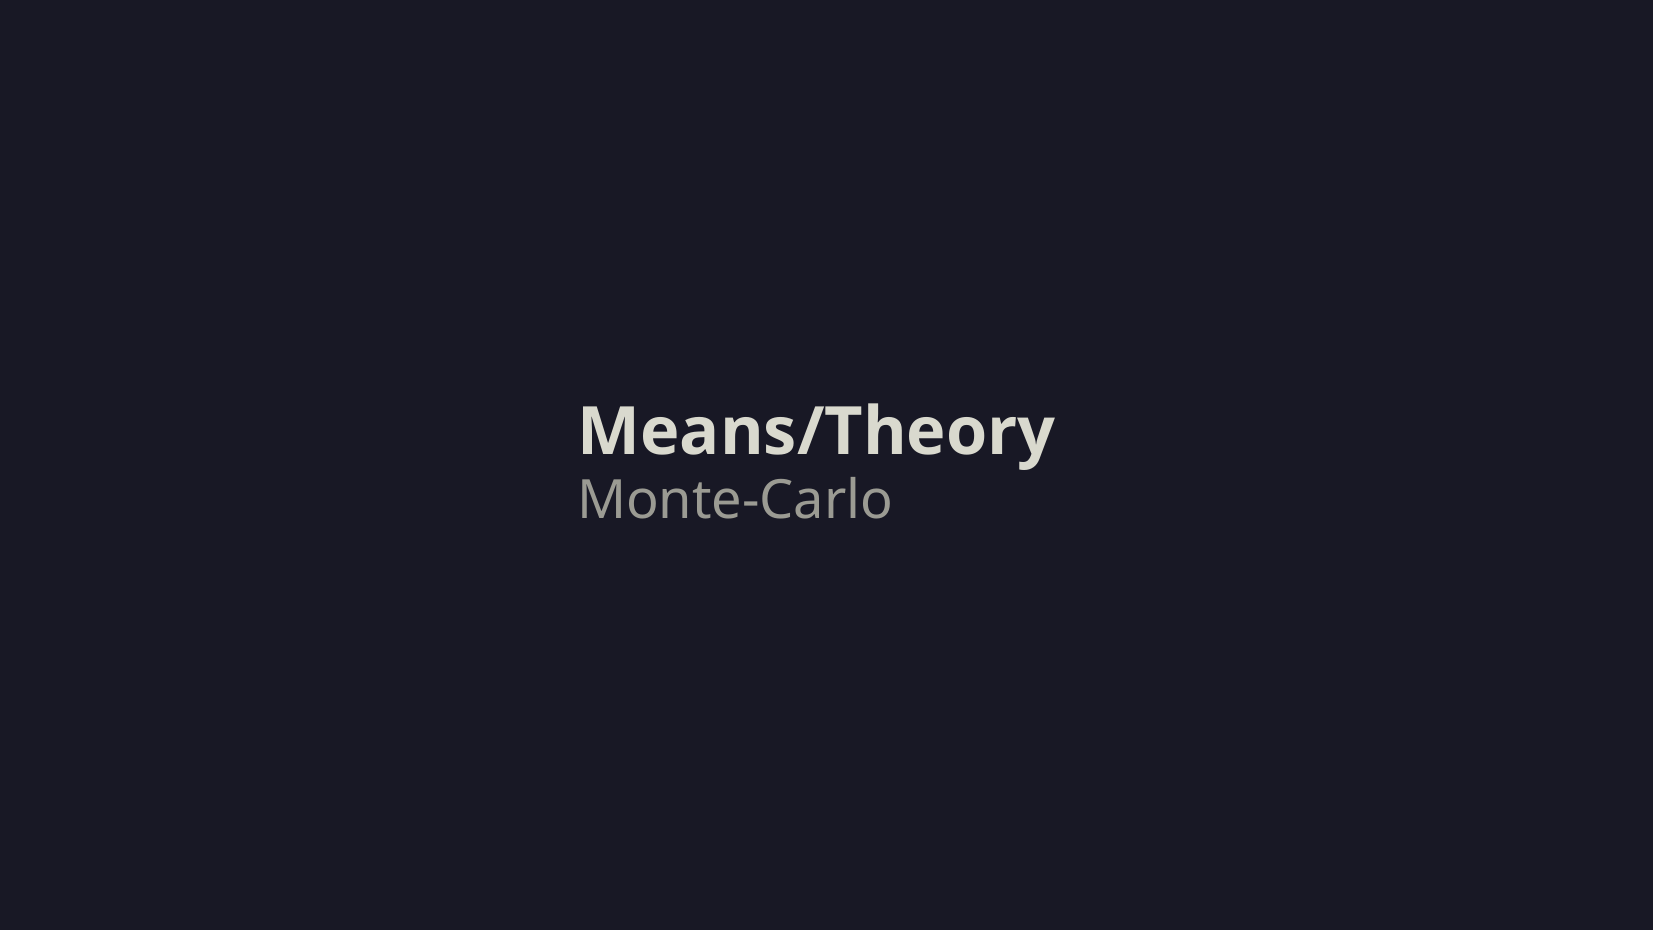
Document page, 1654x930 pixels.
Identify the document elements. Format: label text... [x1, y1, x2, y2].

text_box Means/Theory [562, 376, 1091, 481]
text_box Monte-Carlo [577, 460, 895, 535]
